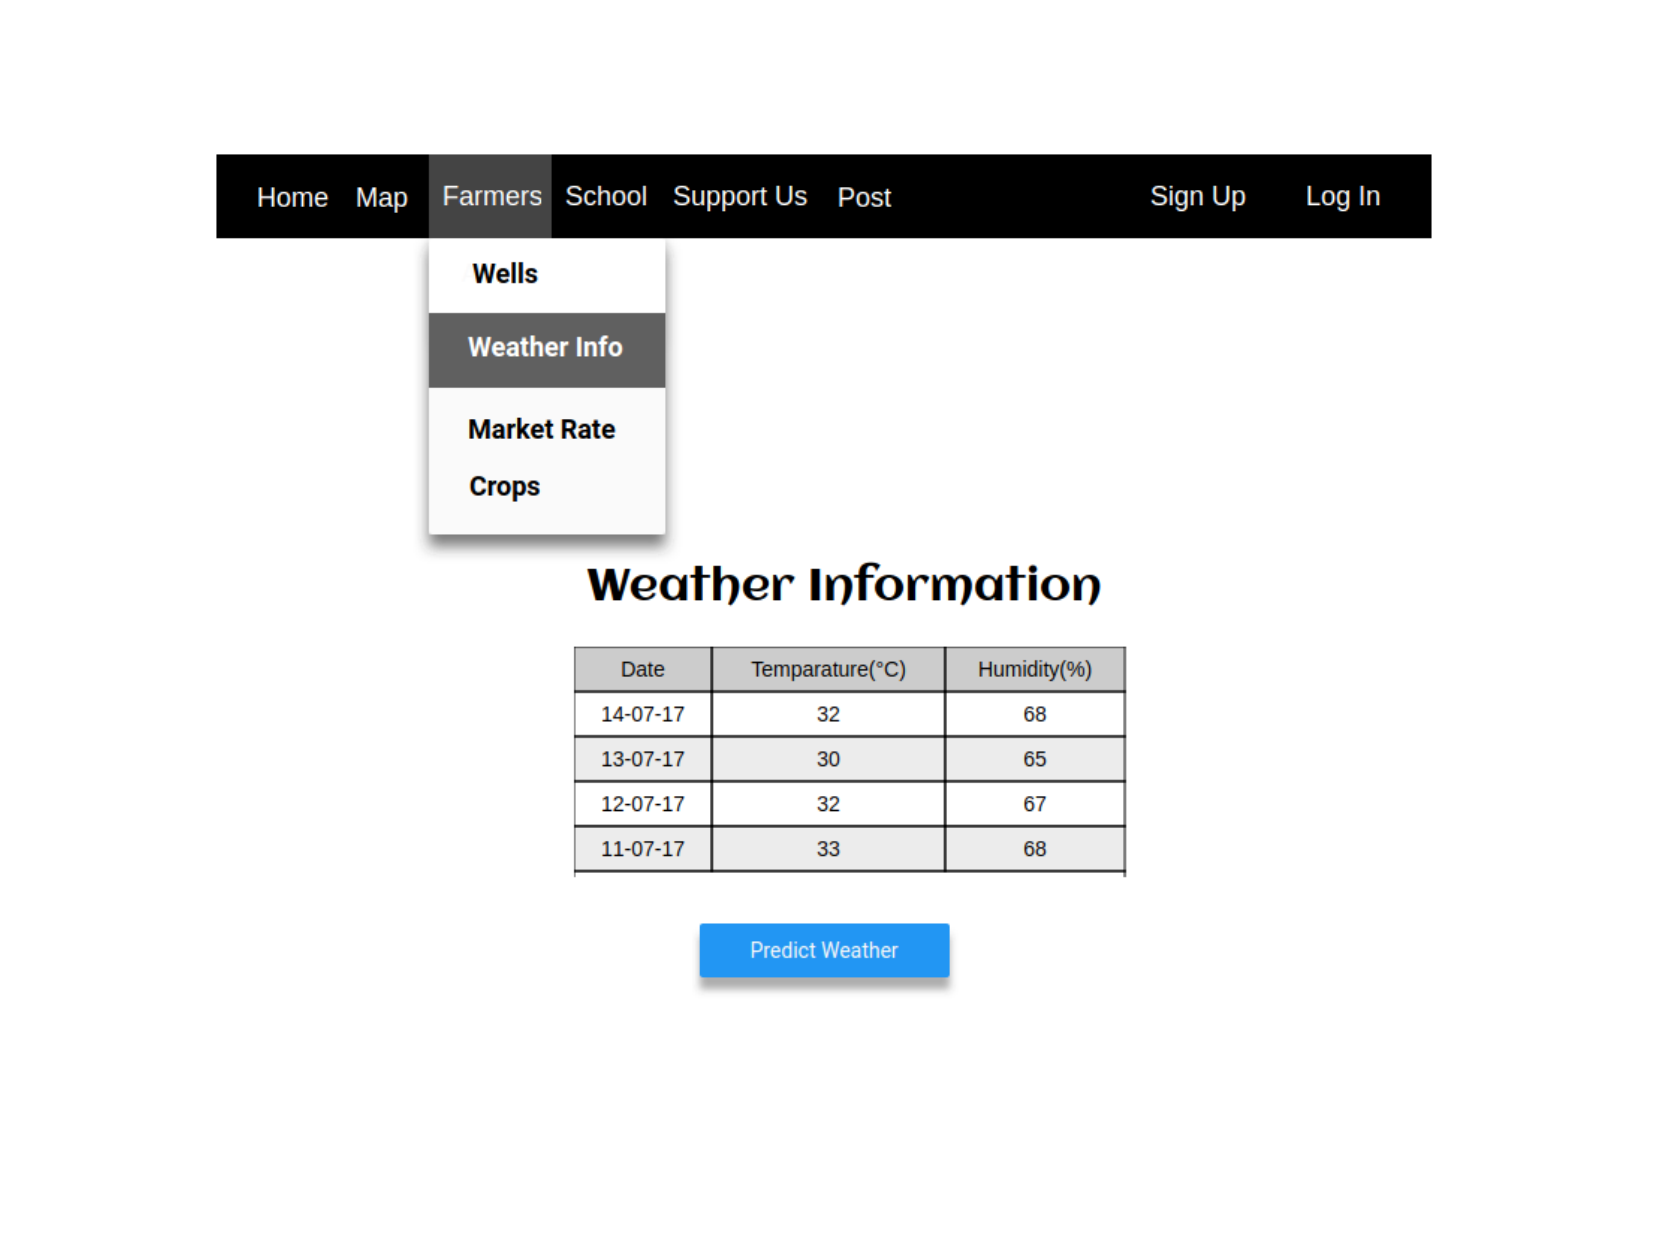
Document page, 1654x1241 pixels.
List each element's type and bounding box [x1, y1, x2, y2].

picture [82, 11, 1556, 1223]
